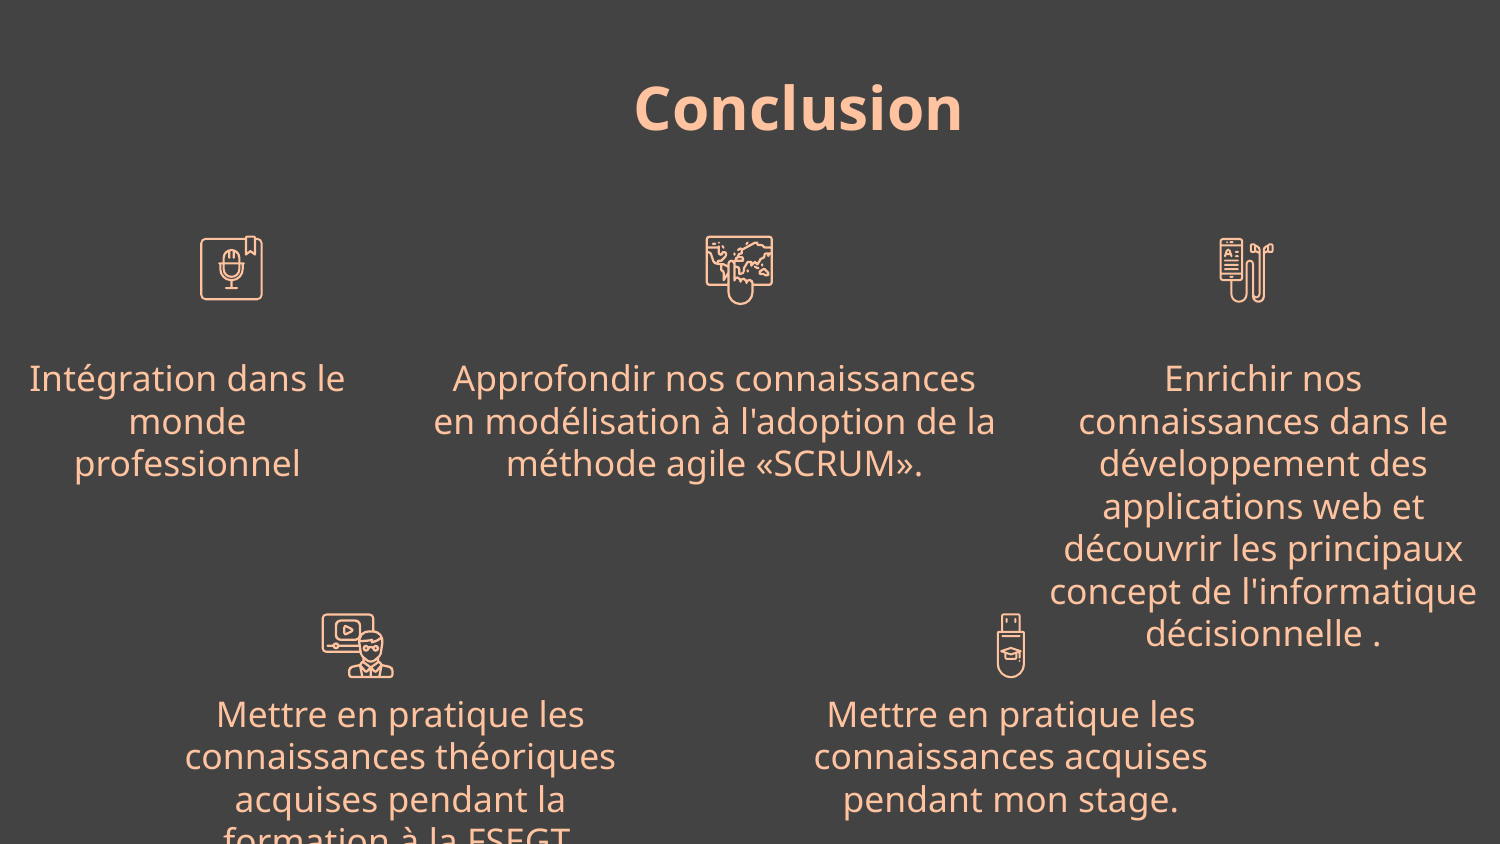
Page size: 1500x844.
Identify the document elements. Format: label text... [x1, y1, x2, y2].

text_box [200, 235, 263, 301]
subtitle Enrichir nos connaissances dans le développement des applications web et découvrir les principaux concept de l'informatique décisionnelle . [1039, 356, 1488, 578]
text_box [705, 235, 773, 306]
subtitle Mettre en pratique les connaissances théoriques acquises pendant la formation à la FSEGT. [147, 691, 654, 827]
subtitle Mettre en pratique les connaissances acquises pendant mon stage. [761, 691, 1261, 786]
title Conclusion [67, 76, 1469, 143]
subtitle Intégration dans le monde professionnel [10, 356, 365, 450]
subtitle Approfondir nos connaissances en modélisation à l'adoption de la méthode agile «SCRUM». [429, 356, 1000, 492]
text_box [321, 613, 394, 679]
text_box [1219, 237, 1274, 303]
text_box [996, 613, 1025, 679]
